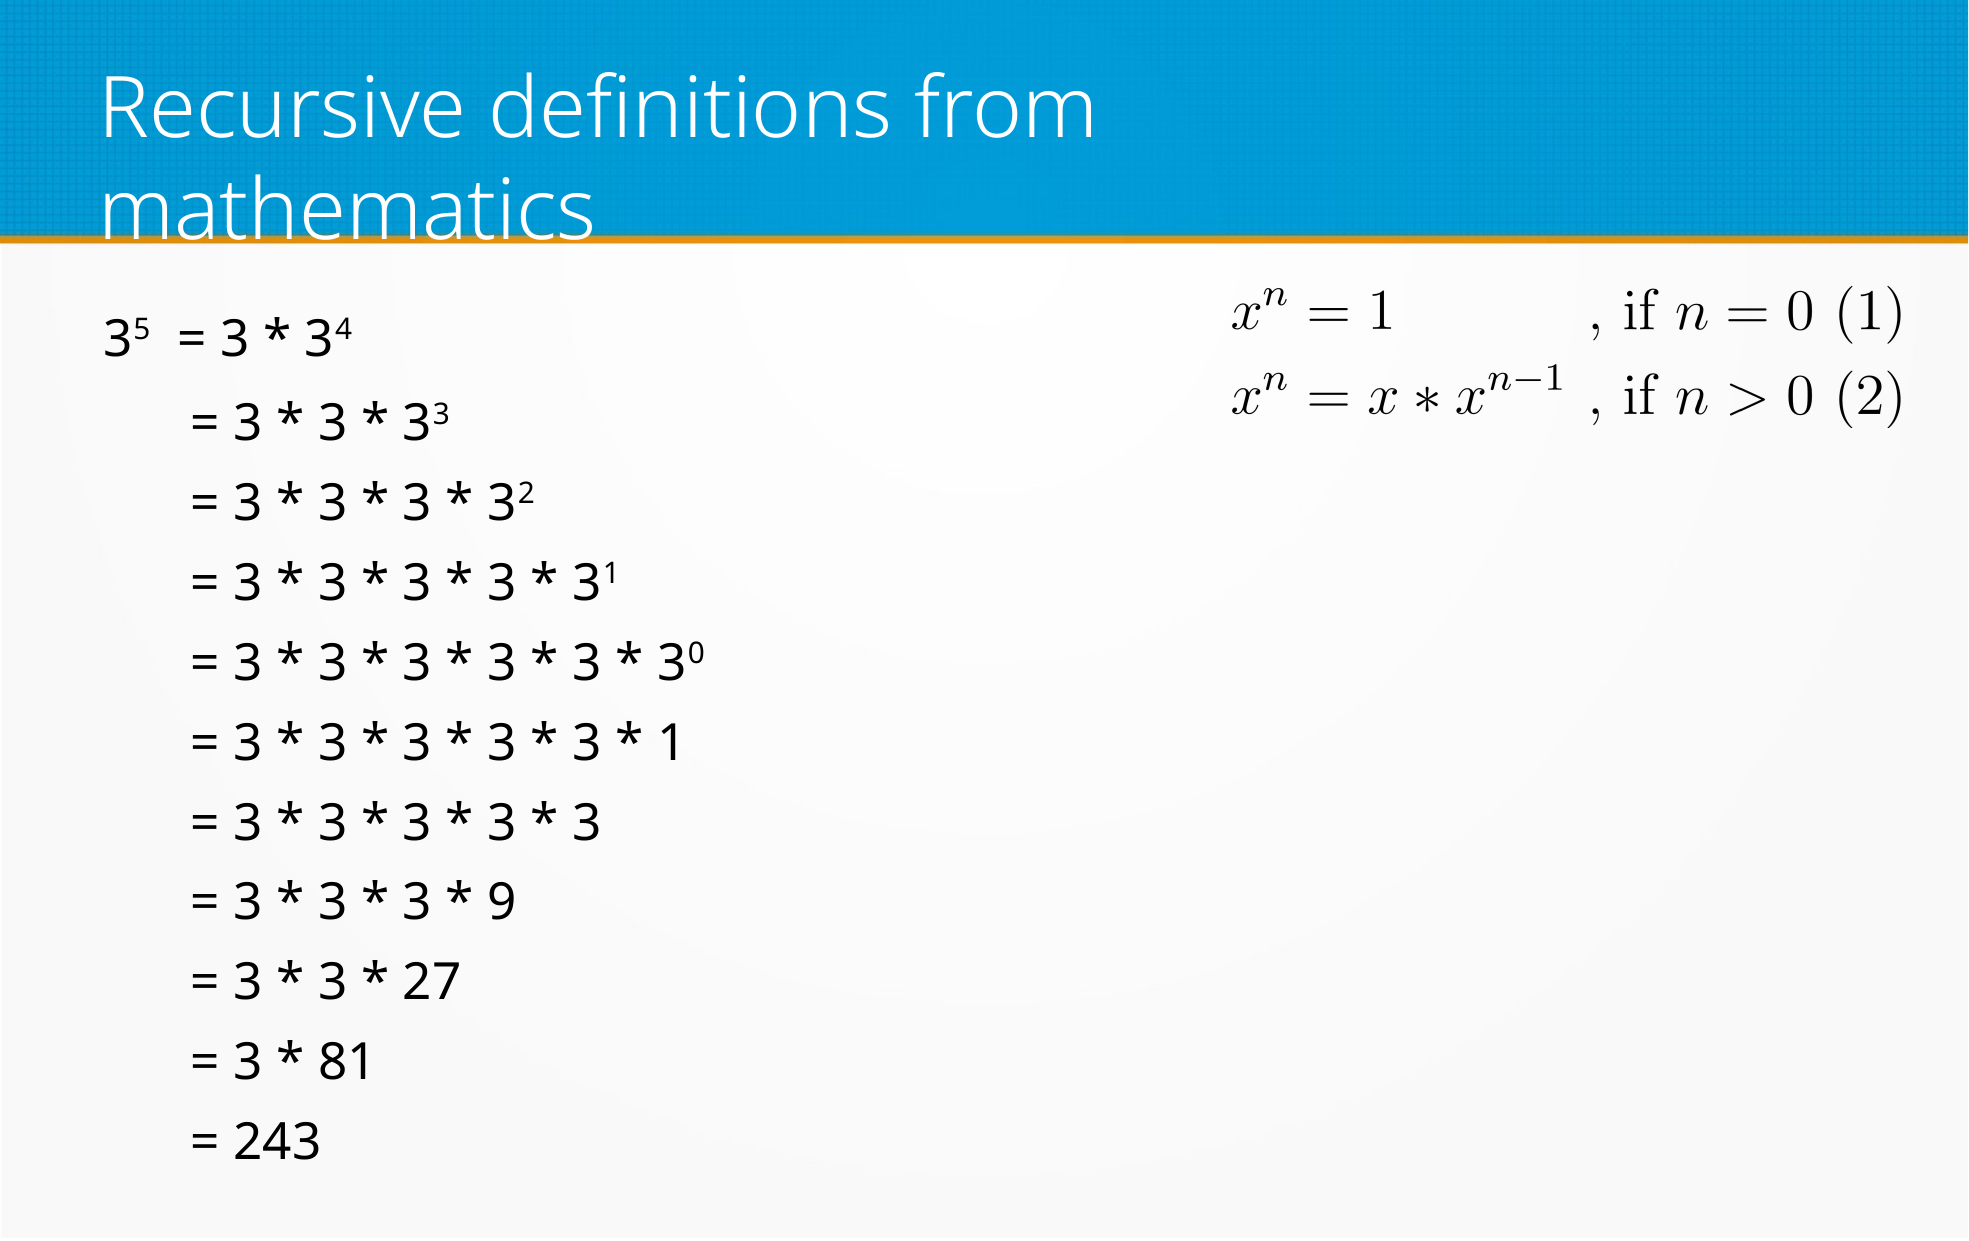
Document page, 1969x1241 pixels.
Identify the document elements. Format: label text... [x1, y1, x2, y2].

title Recursive definitions from mathematics [98, 49, 1870, 257]
picture [0, 233, 1969, 1241]
list 35 = 3 * 34 = 3 * 3 * 33 = 3 * 3 * 3 * 32 = 3 * 3 * 3 * 3 * 31 = 3 * 3 * 3 * 3 * 3 * 30 = 3 * 3 * 3 * 3 * 3 * 1 = 3 * 3 * 3 * 3 * 3 = 3 * 3 * 3 * 9 = 3 * 3 * 27 = 3 * 81 = 243 [90, 305, 1862, 1171]
